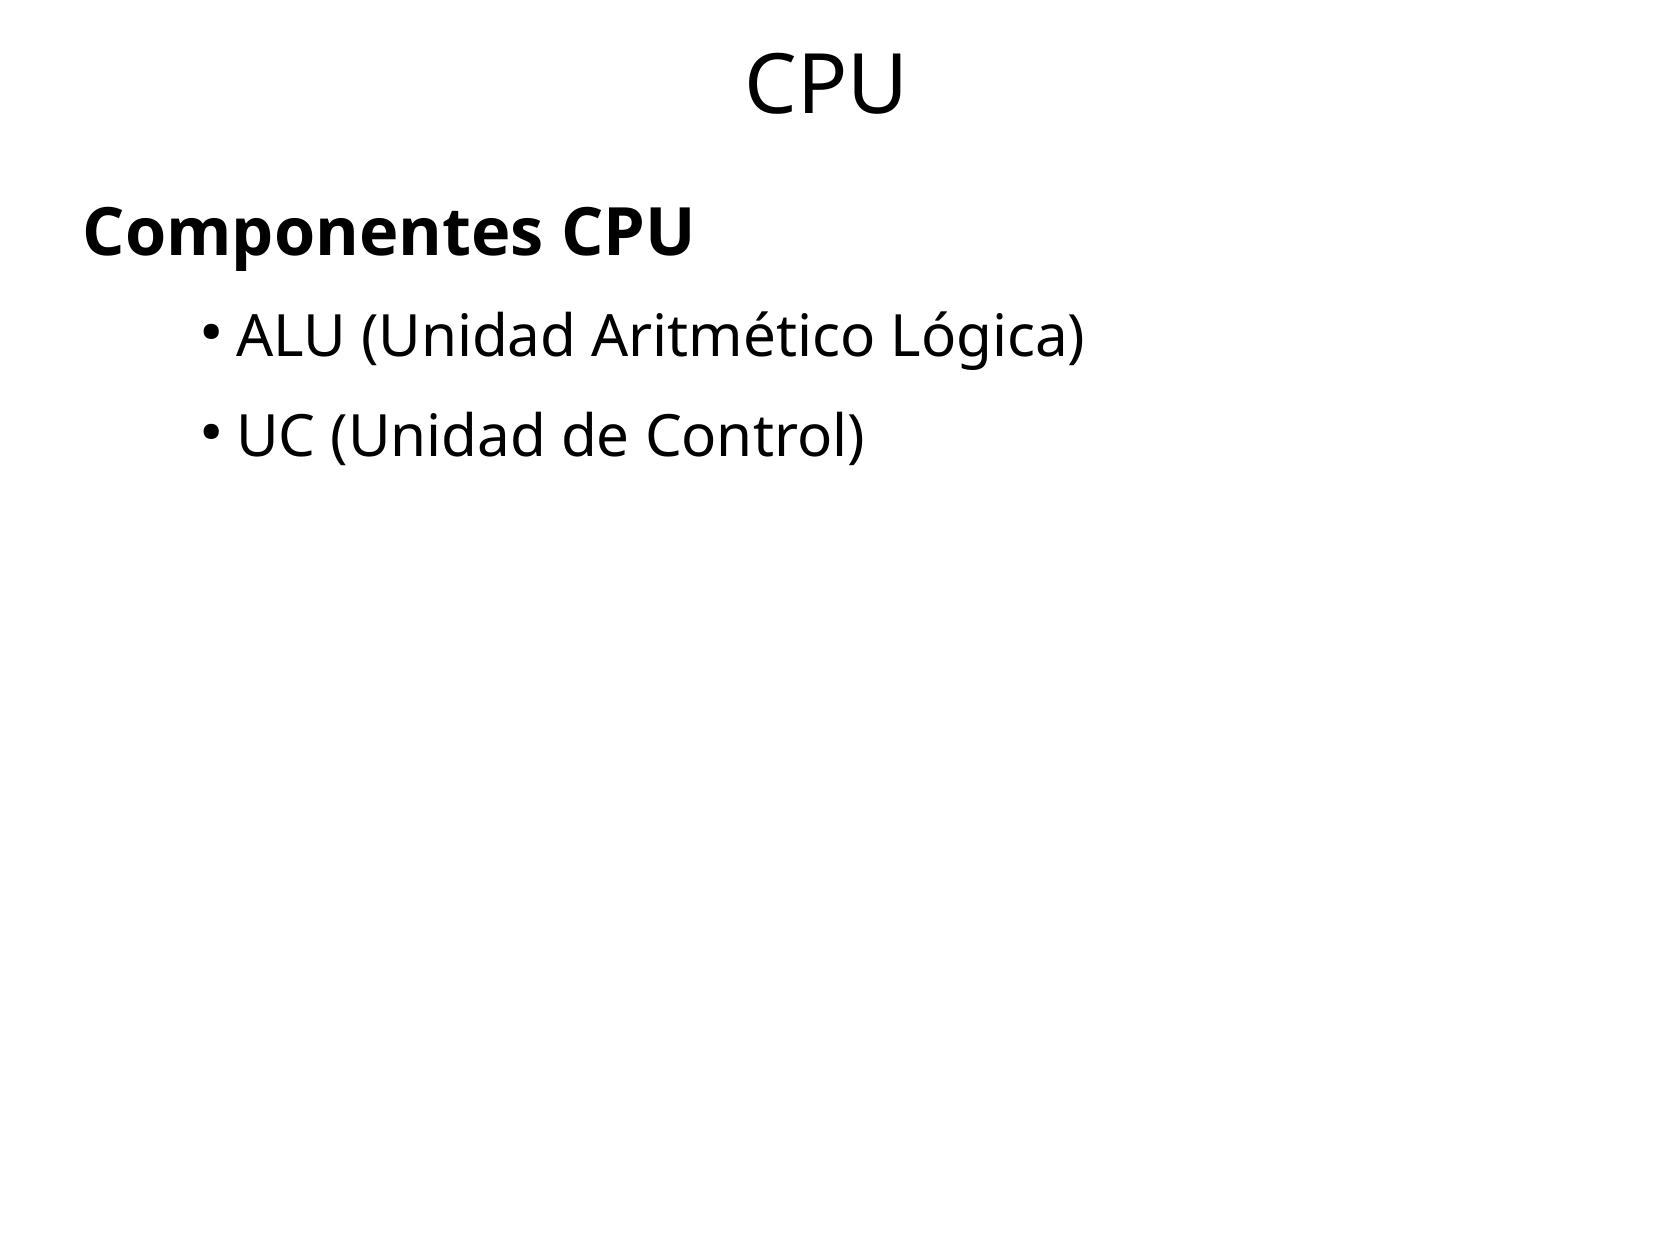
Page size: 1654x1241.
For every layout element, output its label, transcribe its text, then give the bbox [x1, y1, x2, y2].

subtitle Componentes CPU ALU (Unidad Aritmético Lógica) UC (Unidad de Control) [82, 188, 1571, 839]
title CPU [82, 0, 1571, 162]
